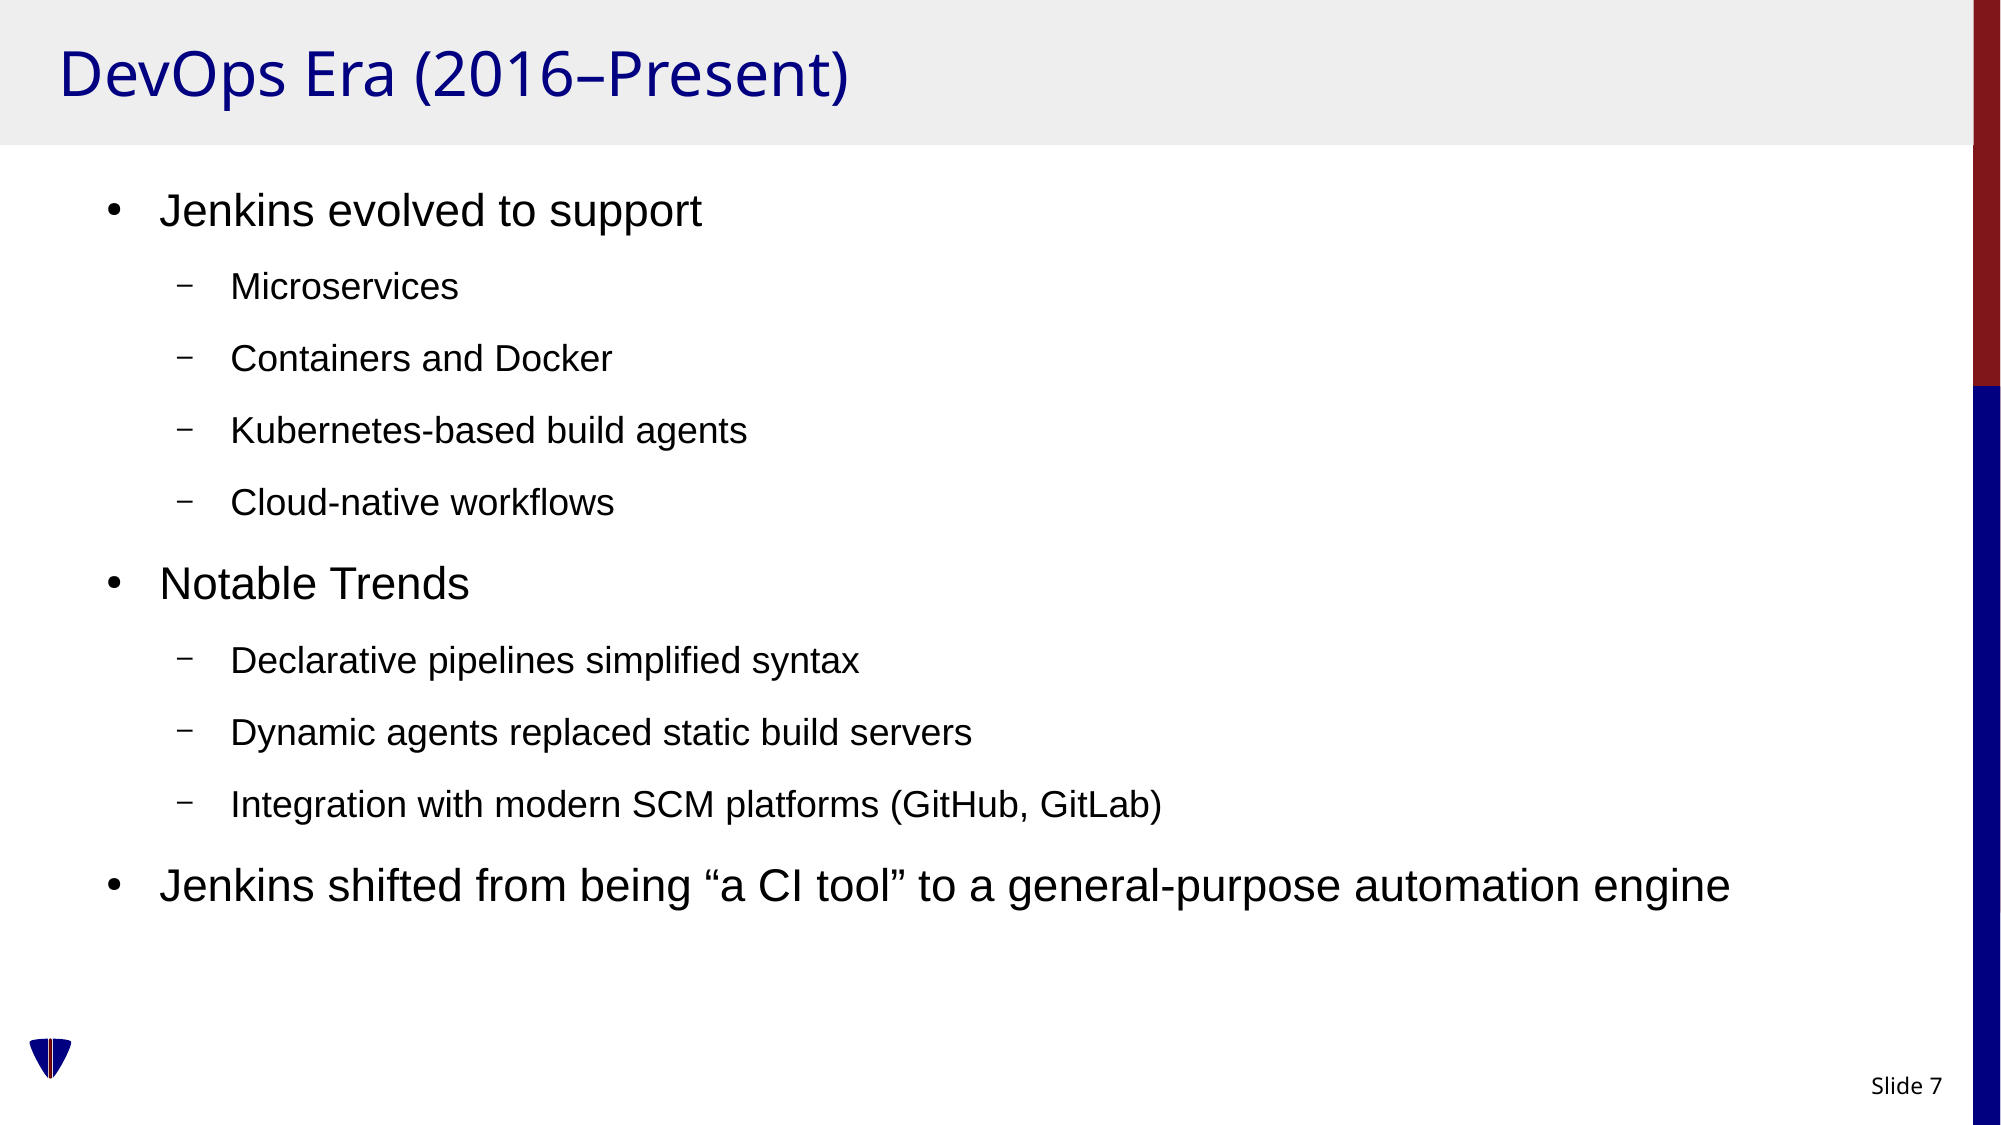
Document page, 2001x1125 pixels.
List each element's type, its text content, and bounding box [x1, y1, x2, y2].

list Jenkins evolved to support Microservices Containers and Docker Kubernetes-based build agents Cloud-native workflows Notable Trends Declarative pipelines simplified syntax Dynamic agents replaced static build servers Integration with modern SCM platforms (GitHub, GitLab) Jenkins shifted from being “a CI tool” to a general-purpose automation engine [88, 177, 1802, 1034]
title DevOps Era (2016–Present) [0, 0, 1974, 146]
